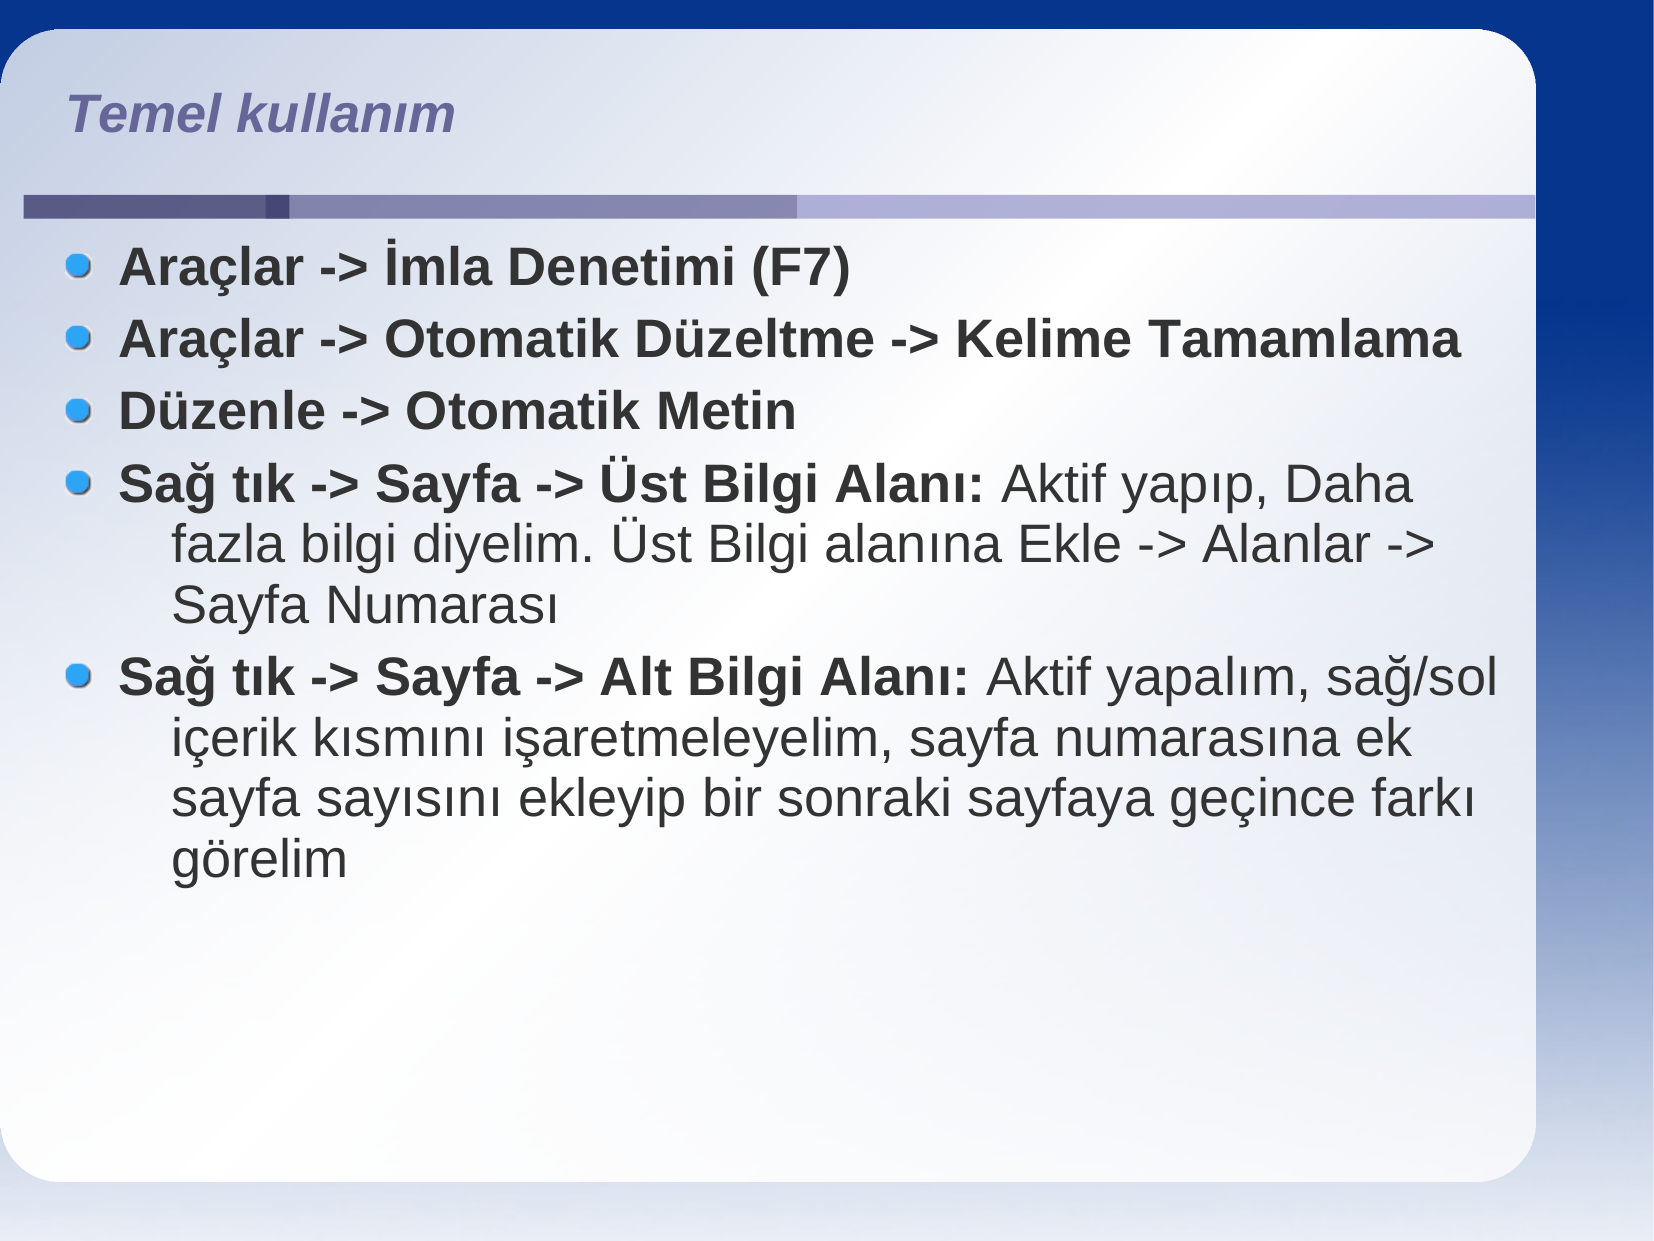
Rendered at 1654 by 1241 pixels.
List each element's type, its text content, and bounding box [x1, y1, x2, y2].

picture [0, 0, 1654, 1241]
list Araçlar -> İmla Denetimi (F7) Araçlar -> Otomatik Düzeltme -> Kelime Tamamlama Düzenle -> Otomatik Metin Sağ tık -> Sayfa -> Üst Bilgi Alanı: Aktif yapıp, Daha fazla bilgi diyelim. Üst Bilgi alanına Ekle -> Alanlar -> Sayfa Numarası Sağ tık -> Sayfa -> Alt Bilgi Alanı: Aktif yapalım, sağ/sol içerik kısmını işaretmeleyelim, sayfa numarasına ek sayfa sayısını ekleyip bir sonraki sayfaya geçince farkı görelim [29, 236, 1506, 1152]
title Temel kullanım [29, 49, 1506, 178]
